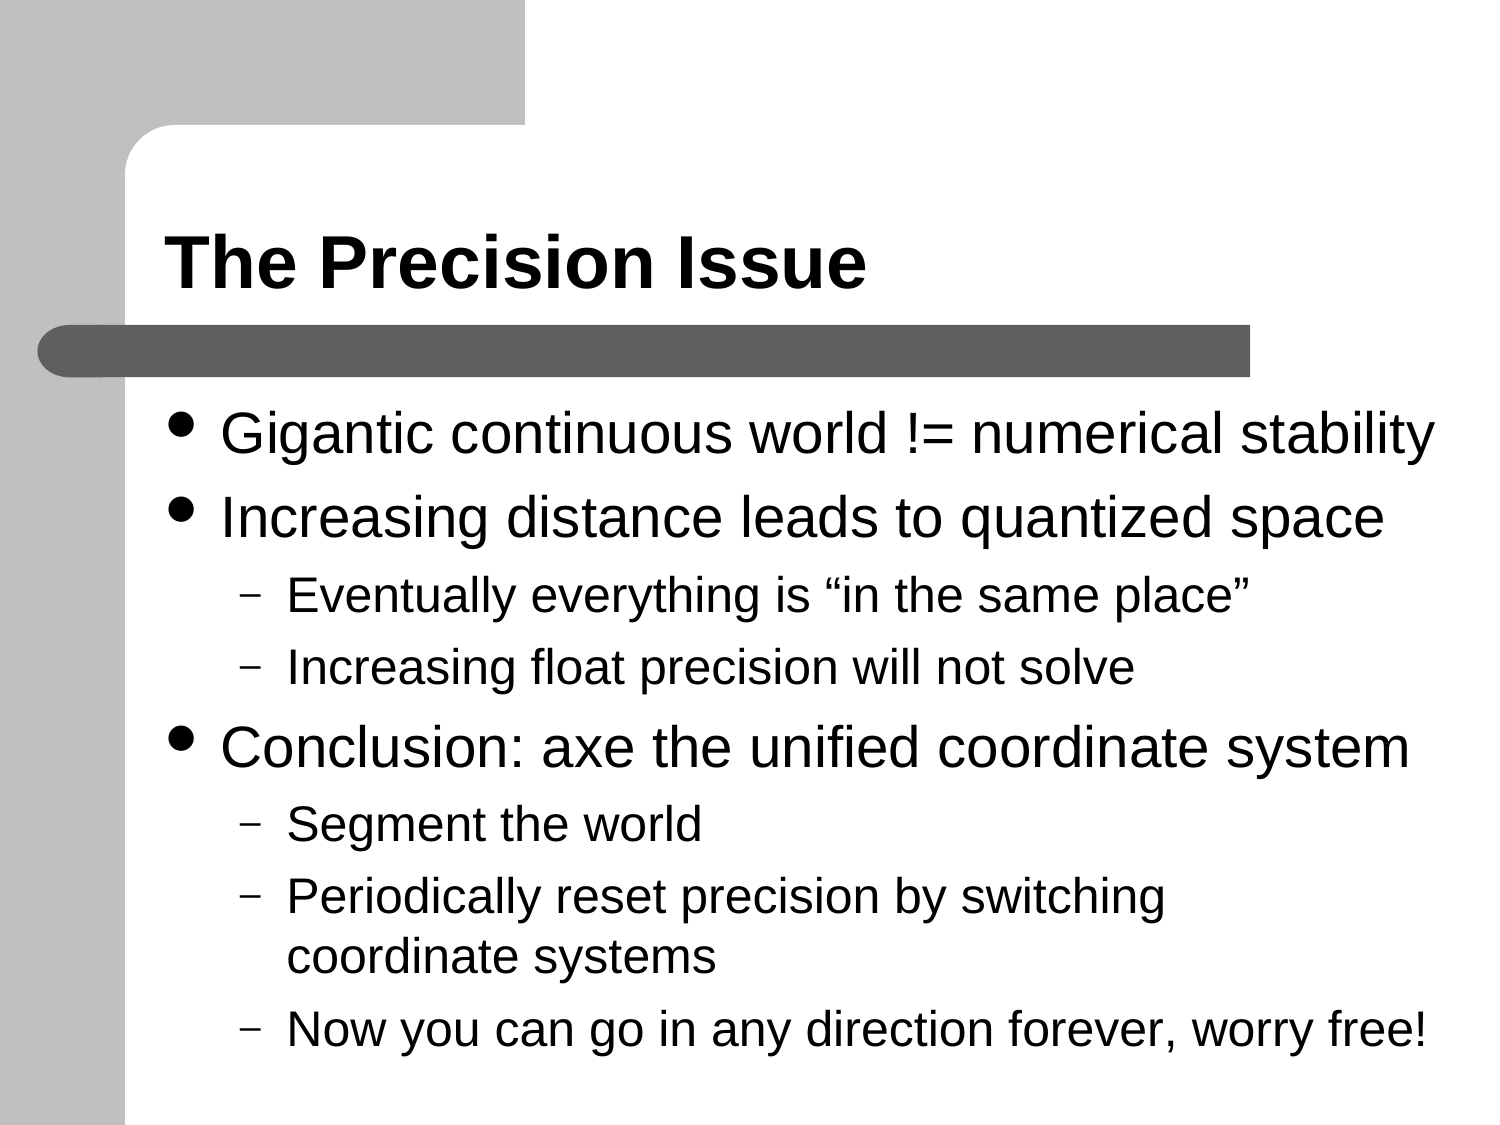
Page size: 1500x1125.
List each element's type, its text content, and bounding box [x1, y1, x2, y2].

list Gigantic continuous world != numerical stability Increasing distance leads to quantized space Eventually everything is “in the same place” Increasing float precision will not solve Conclusion: axe the unified coordinate system Segment the world Periodically reset precision by switching coordinate systems Now you can go in any direction forever, worry free! [149, 387, 1463, 1065]
title The Precision Issue [149, 124, 1463, 313]
